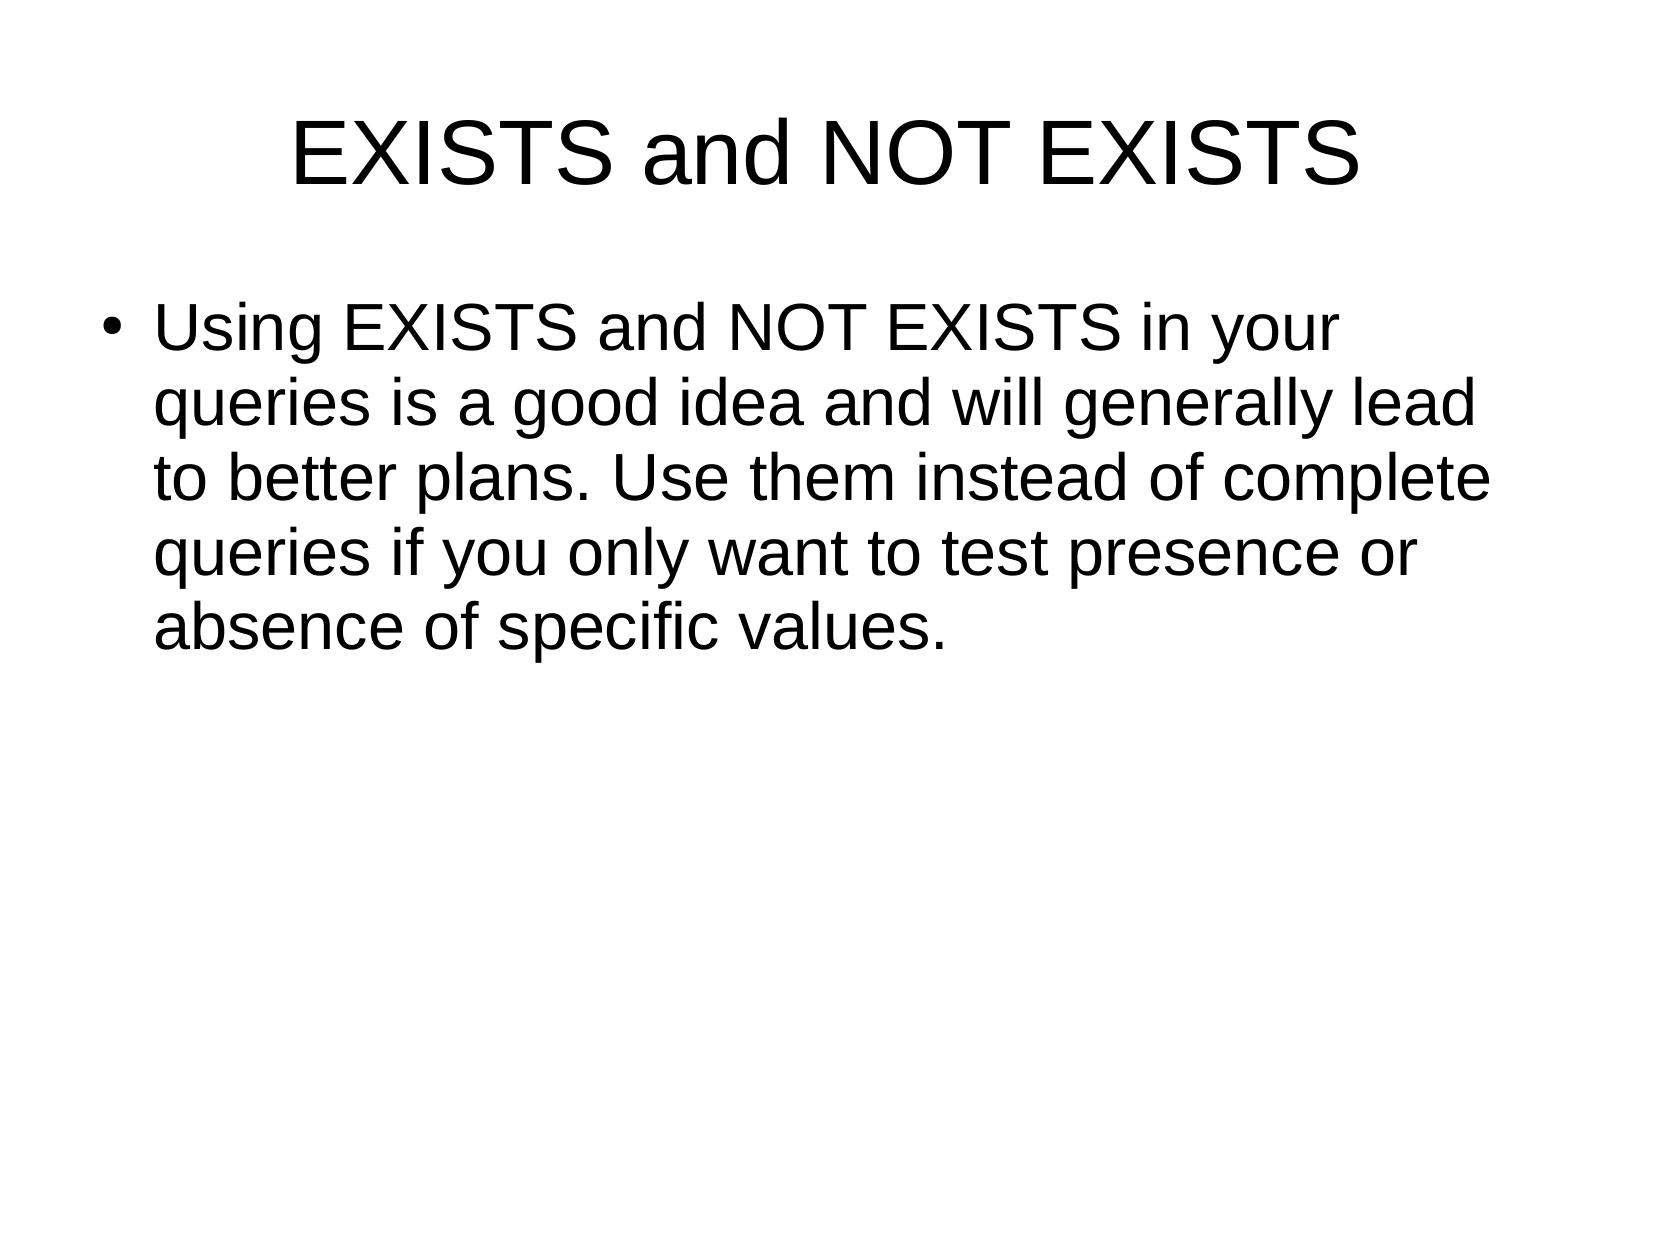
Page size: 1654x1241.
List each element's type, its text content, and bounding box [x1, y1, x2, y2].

list Using EXISTS and NOT EXISTS in your queries is a good idea and will generally lead to better plans. Use them instead of complete queries if you only want to test presence or absence of specific values. [82, 290, 1538, 1010]
title EXISTS and NOT EXISTS [82, 49, 1571, 257]
